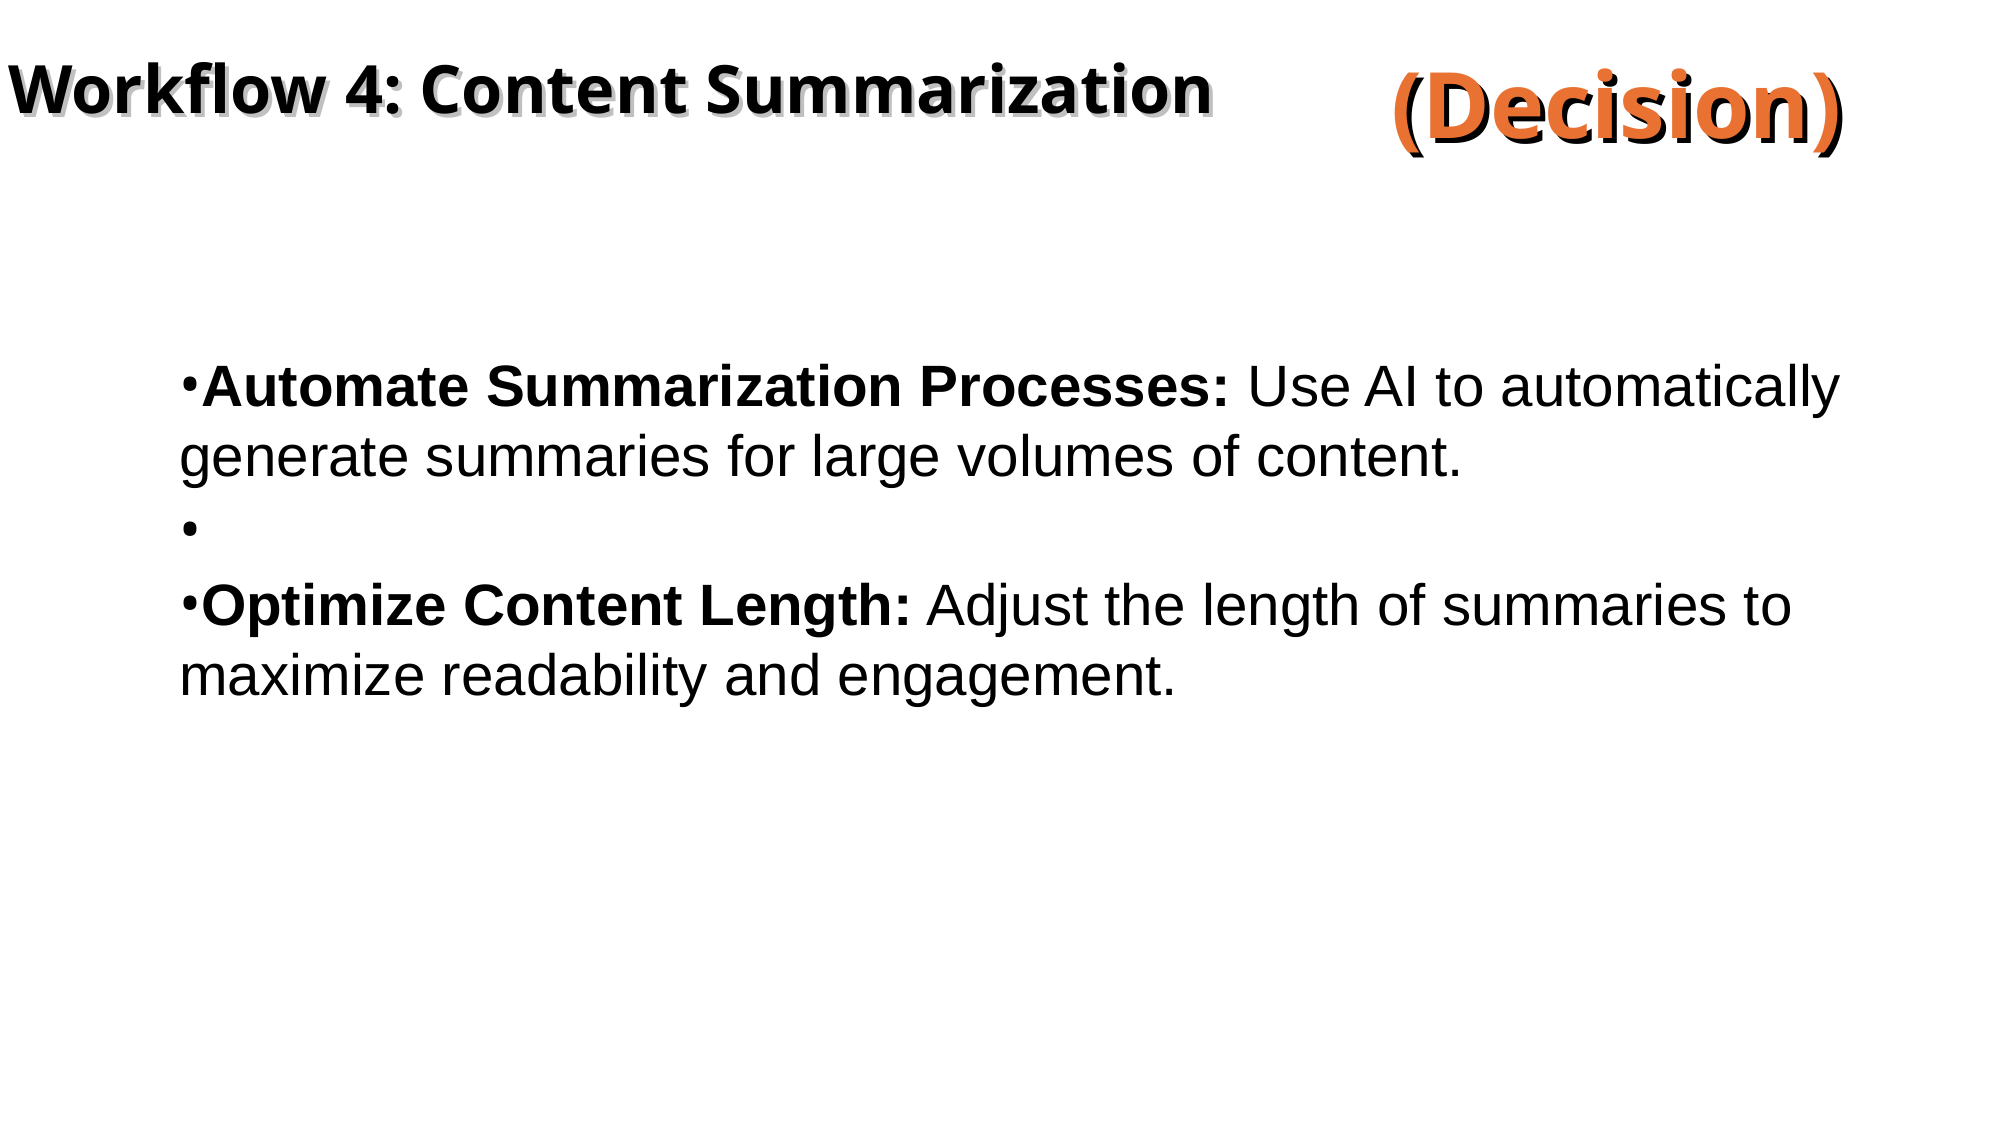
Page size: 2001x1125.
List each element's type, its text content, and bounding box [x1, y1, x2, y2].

text_box (Decision) [1376, 39, 1857, 165]
text_box Automate Summarization Processes: Use AI to automatically generate summaries for large volumes of content. Optimize Content Length: Adjust the length of summaries to maximize readability and engagement. [164, 341, 1902, 715]
text_box Workflow 4: Content Summarization [0, 39, 1230, 135]
